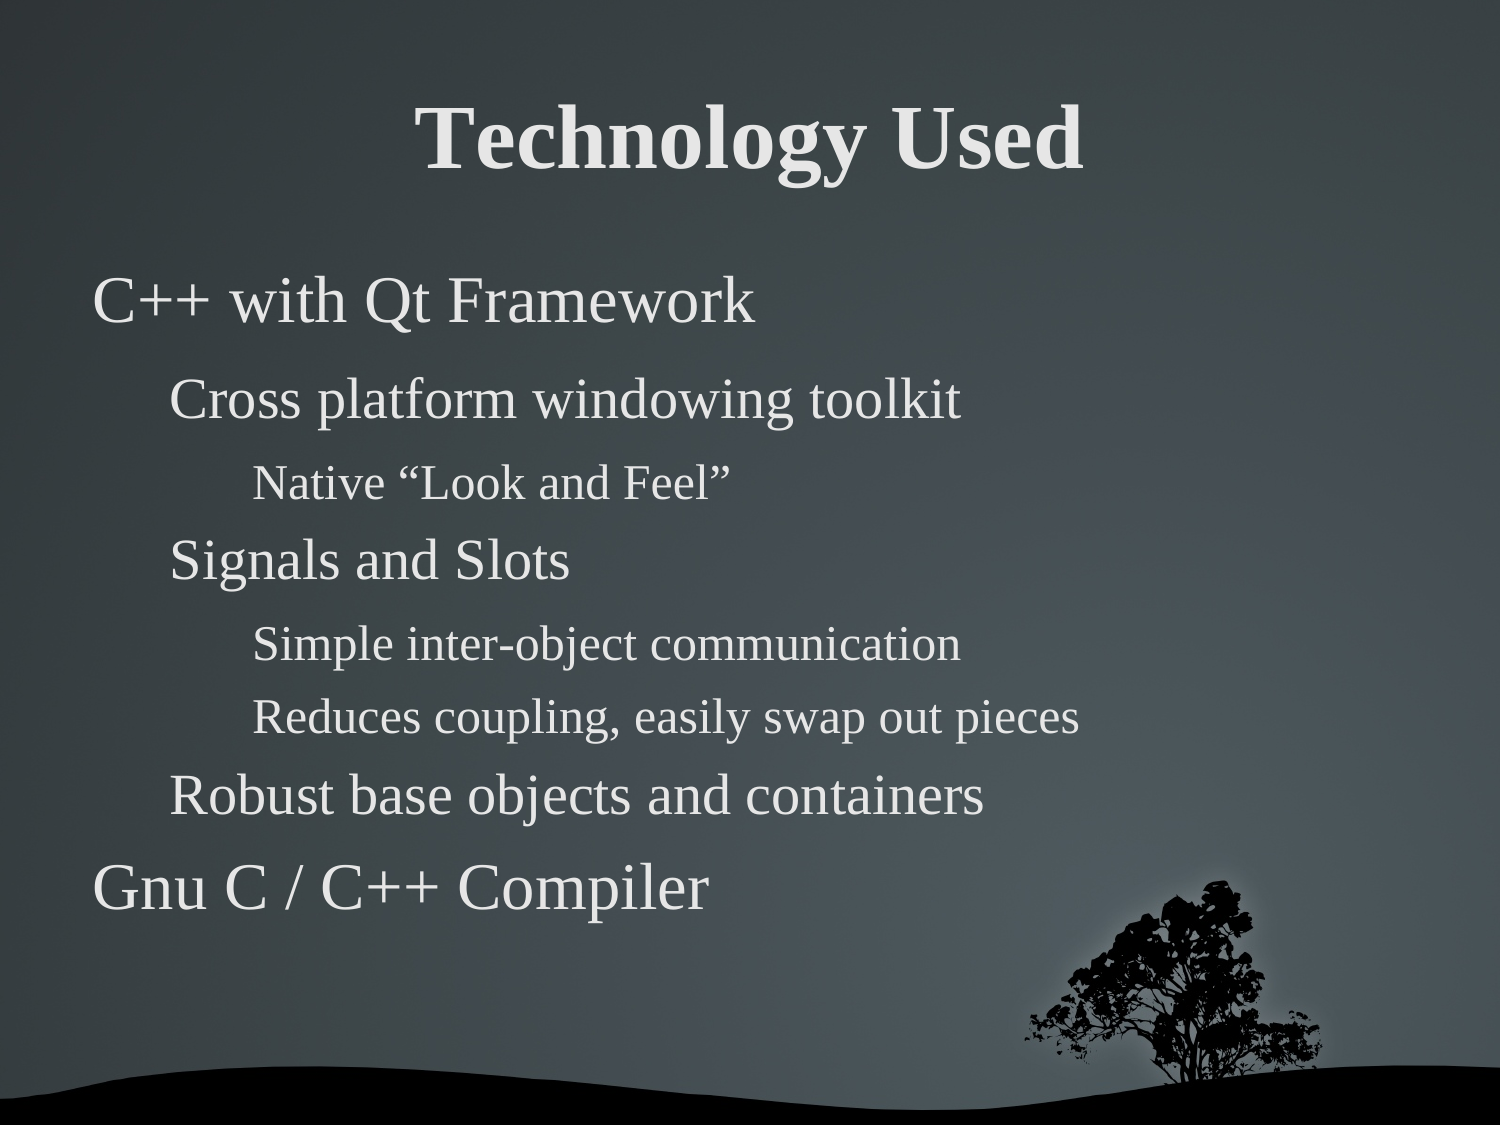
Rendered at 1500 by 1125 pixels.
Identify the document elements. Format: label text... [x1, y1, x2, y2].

list C++ with Qt Framework Cross platform windowing toolkit Native “Look and Feel” Signals and Slots Simple inter-object communication Reduces coupling, easily swap out pieces Robust base objects and containers Gnu C / C++ Compiler [75, 263, 1425, 1052]
title Technology Used [75, 44, 1425, 233]
picture [0, 0, 1500, 1125]
